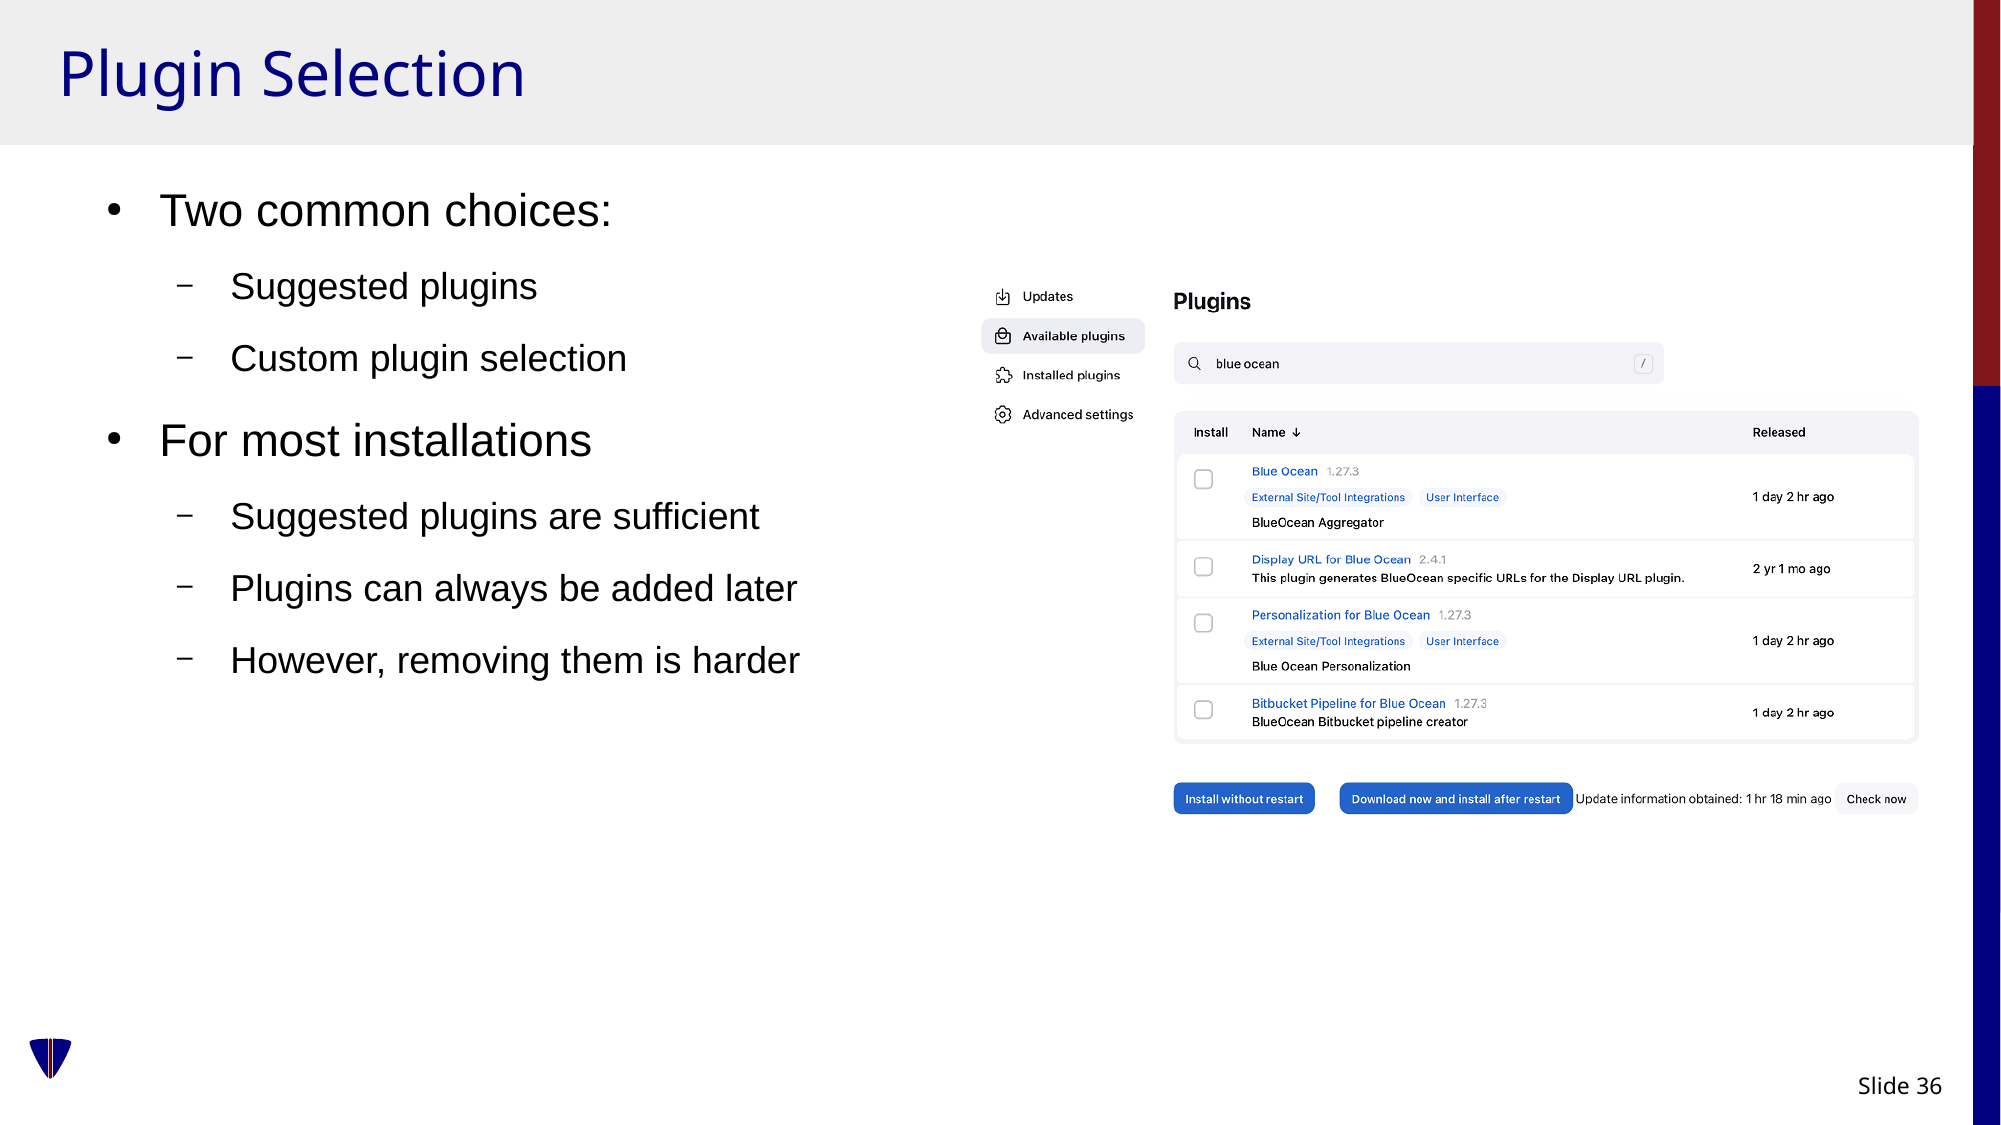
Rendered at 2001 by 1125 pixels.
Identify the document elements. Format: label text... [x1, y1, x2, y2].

title Plugin Selection [0, 0, 1974, 146]
picture [974, 267, 1931, 827]
list Two common choices: Suggested plugins Custom plugin selection For most installations Suggested plugins are sufficient Plugins can always be added later However, removing them is harder [88, 177, 945, 1034]
